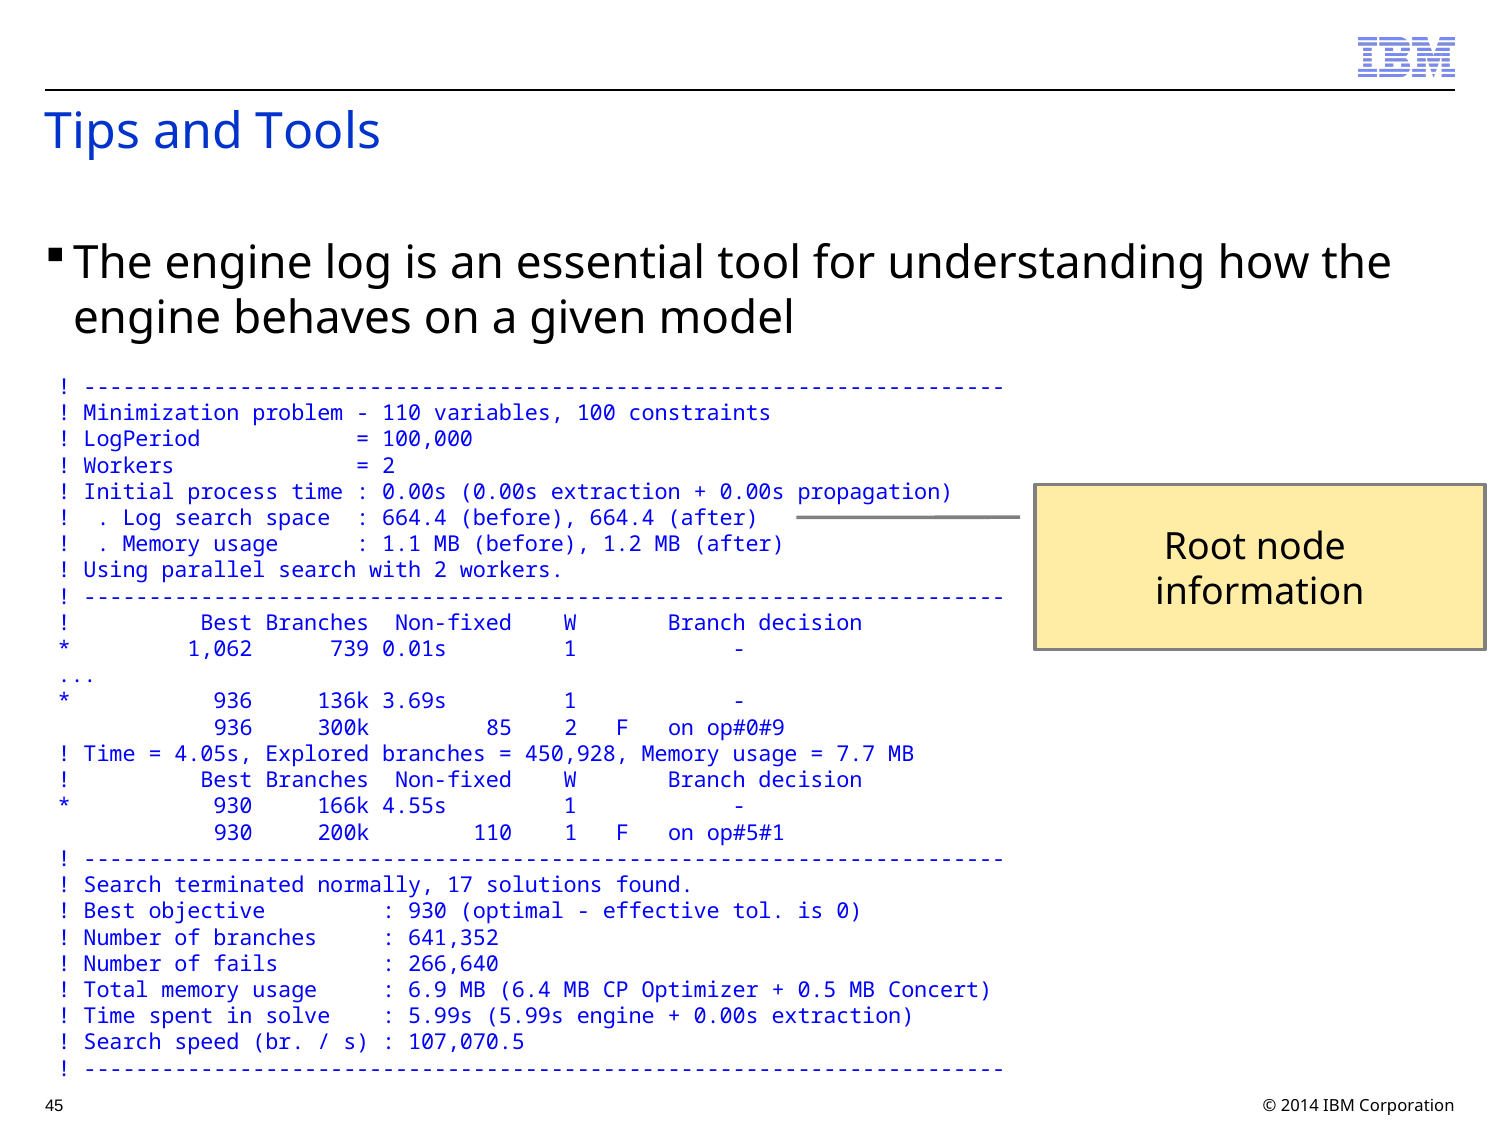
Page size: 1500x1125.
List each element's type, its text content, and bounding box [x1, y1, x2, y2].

list The engine log is an essential tool for understanding how the engine behaves on a given model ! ----------------------------------------------------------------------- ! Minimization problem - 110 variables, 100 constraints ! LogPeriod = 100,000 ! Workers = 2 ! Initial process time : 0.00s (0.00s extraction + 0.00s propagation) ! . Log search space : 664.4 (before), 664.4 (after) ! . Memory usage : 1.1 MB (before), 1.2 MB (after) ! Using parallel search with 2 workers. ! ----------------------------------------------------------------------- ! Best Branches Non-fixed W Branch decision * 1,062 739 0.01s 1 - ... * 936 136k 3.69s 1 - 936 300k 85 2 F on op#0#9 ! Time = 4.05s, Explored branches = 450,928, Memory usage = 7.7 MB ! Best Branches Non-fixed W Branch decision * 930 166k 4.55s 1 - 930 200k 110 1 F on op#5#1 ! ----------------------------------------------------------------------- ! Search terminated normally, 17 solutions found. ! Best objective : 930 (optimal - effective tol. is 0) ! Number of branches : 641,352 ! Number of fails : 266,640 ! Total memory usage : 6.9 MB (6.4 MB CP Optimizer + 0.5 MB Concert) ! Time spent in solve : 5.99s (5.99s engine + 0.00s extraction) ! Search speed (br. / s) : 107,070.5 ! ----------------------------------------------------------------------- [29, 224, 1426, 1119]
title Tips and Tools [29, 97, 1500, 203]
text_box Root node information [1035, 484, 1485, 650]
picture [1358, 37, 1455, 77]
